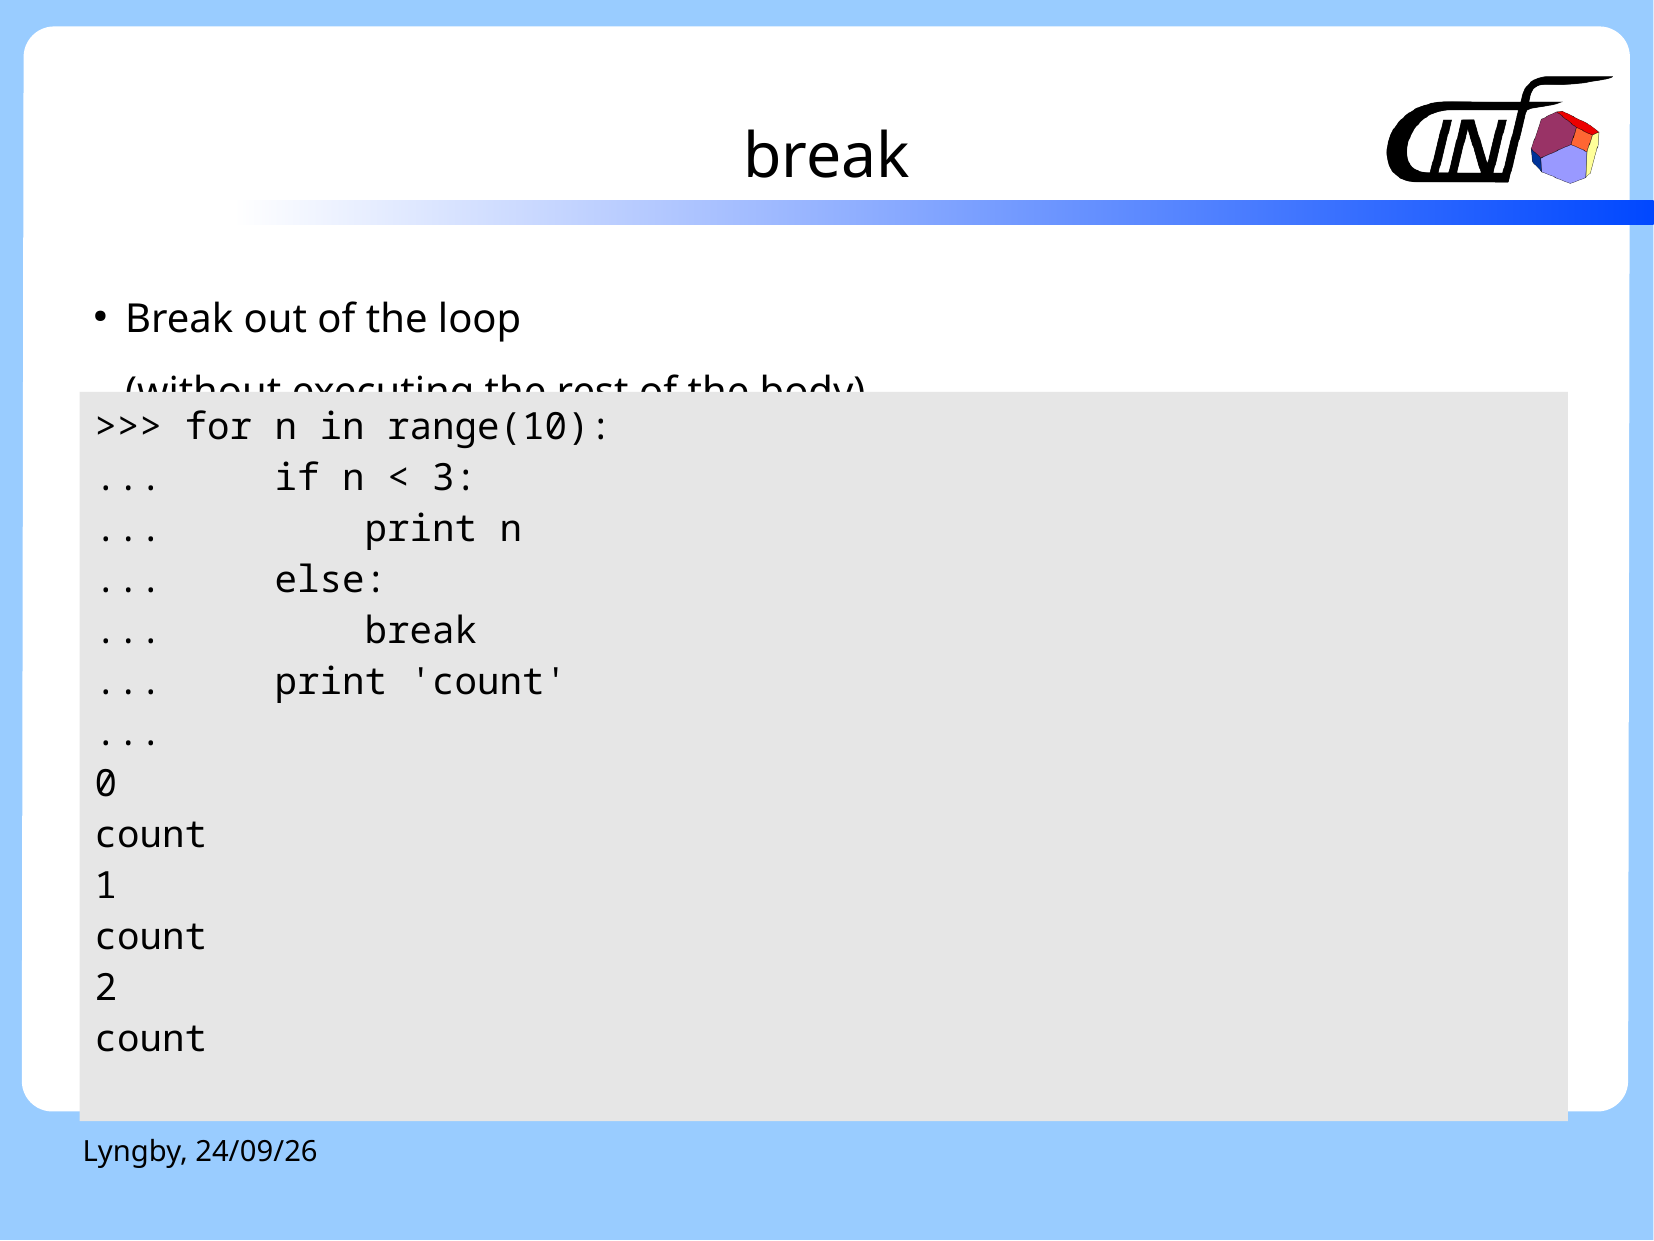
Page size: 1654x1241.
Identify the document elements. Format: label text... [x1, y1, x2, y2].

picture [1571, 76, 1613, 184]
list Break out of the loop (without executing the rest of the body) [82, 290, 1571, 418]
text_box >>> for n in range(10): ... if n < 3: ... print n ... else: ... break ... print 'count' ... 0 count 1 count 2 count [79, 432, 1568, 1081]
title break [82, 49, 1571, 257]
text_box [10, 4, 1499, 227]
